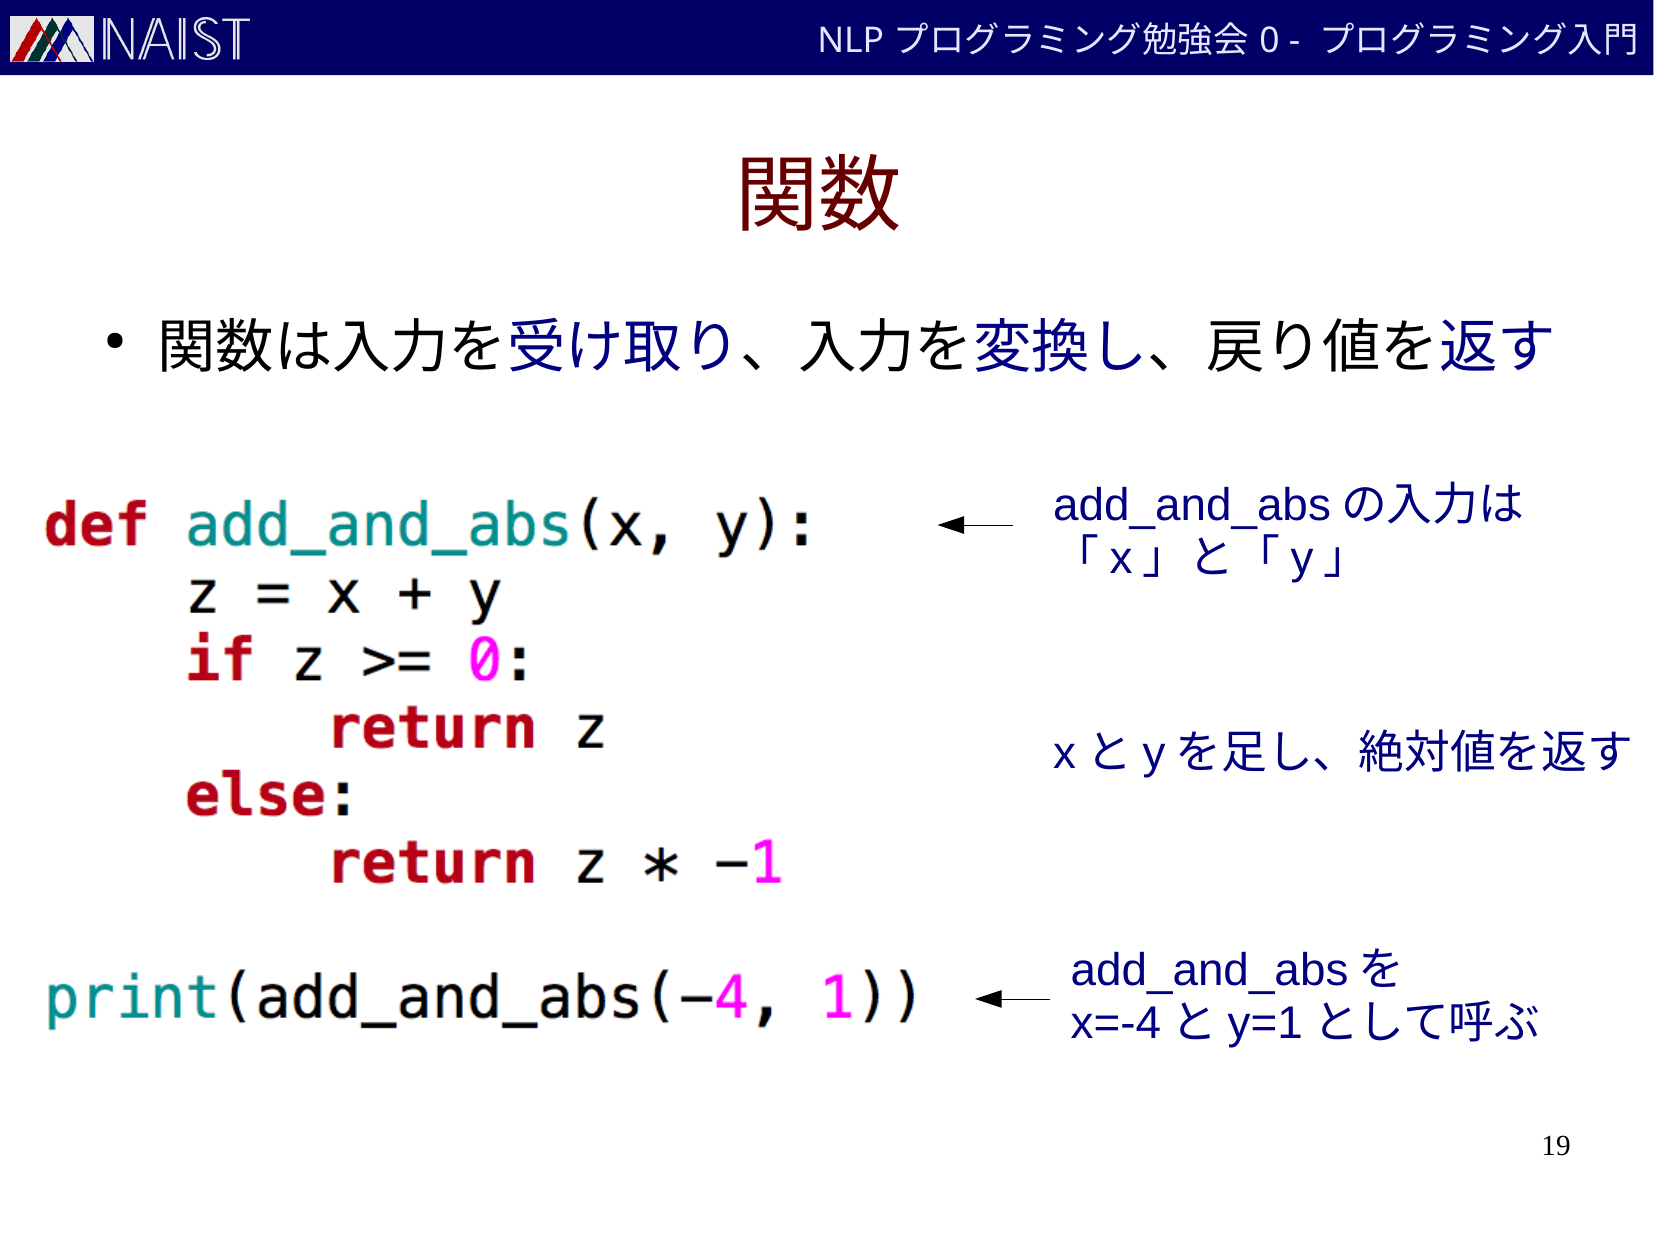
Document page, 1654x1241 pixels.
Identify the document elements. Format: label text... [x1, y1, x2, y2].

picture [25, 481, 933, 1040]
picture [10, 16, 94, 62]
text_box xとyを足し、絶対値を返す [1038, 718, 1649, 788]
picture [102, 17, 251, 60]
list 関数は入力を受け取り、入力を変換し、戻り値を返す [86, 300, 1576, 1119]
title 関数 [75, 92, 1564, 285]
text_box add_and_absを x=-4とy=1として呼ぶ [1055, 935, 1557, 1058]
text_box add_and_absの入力は 「x」と「y」 [1038, 470, 1540, 593]
